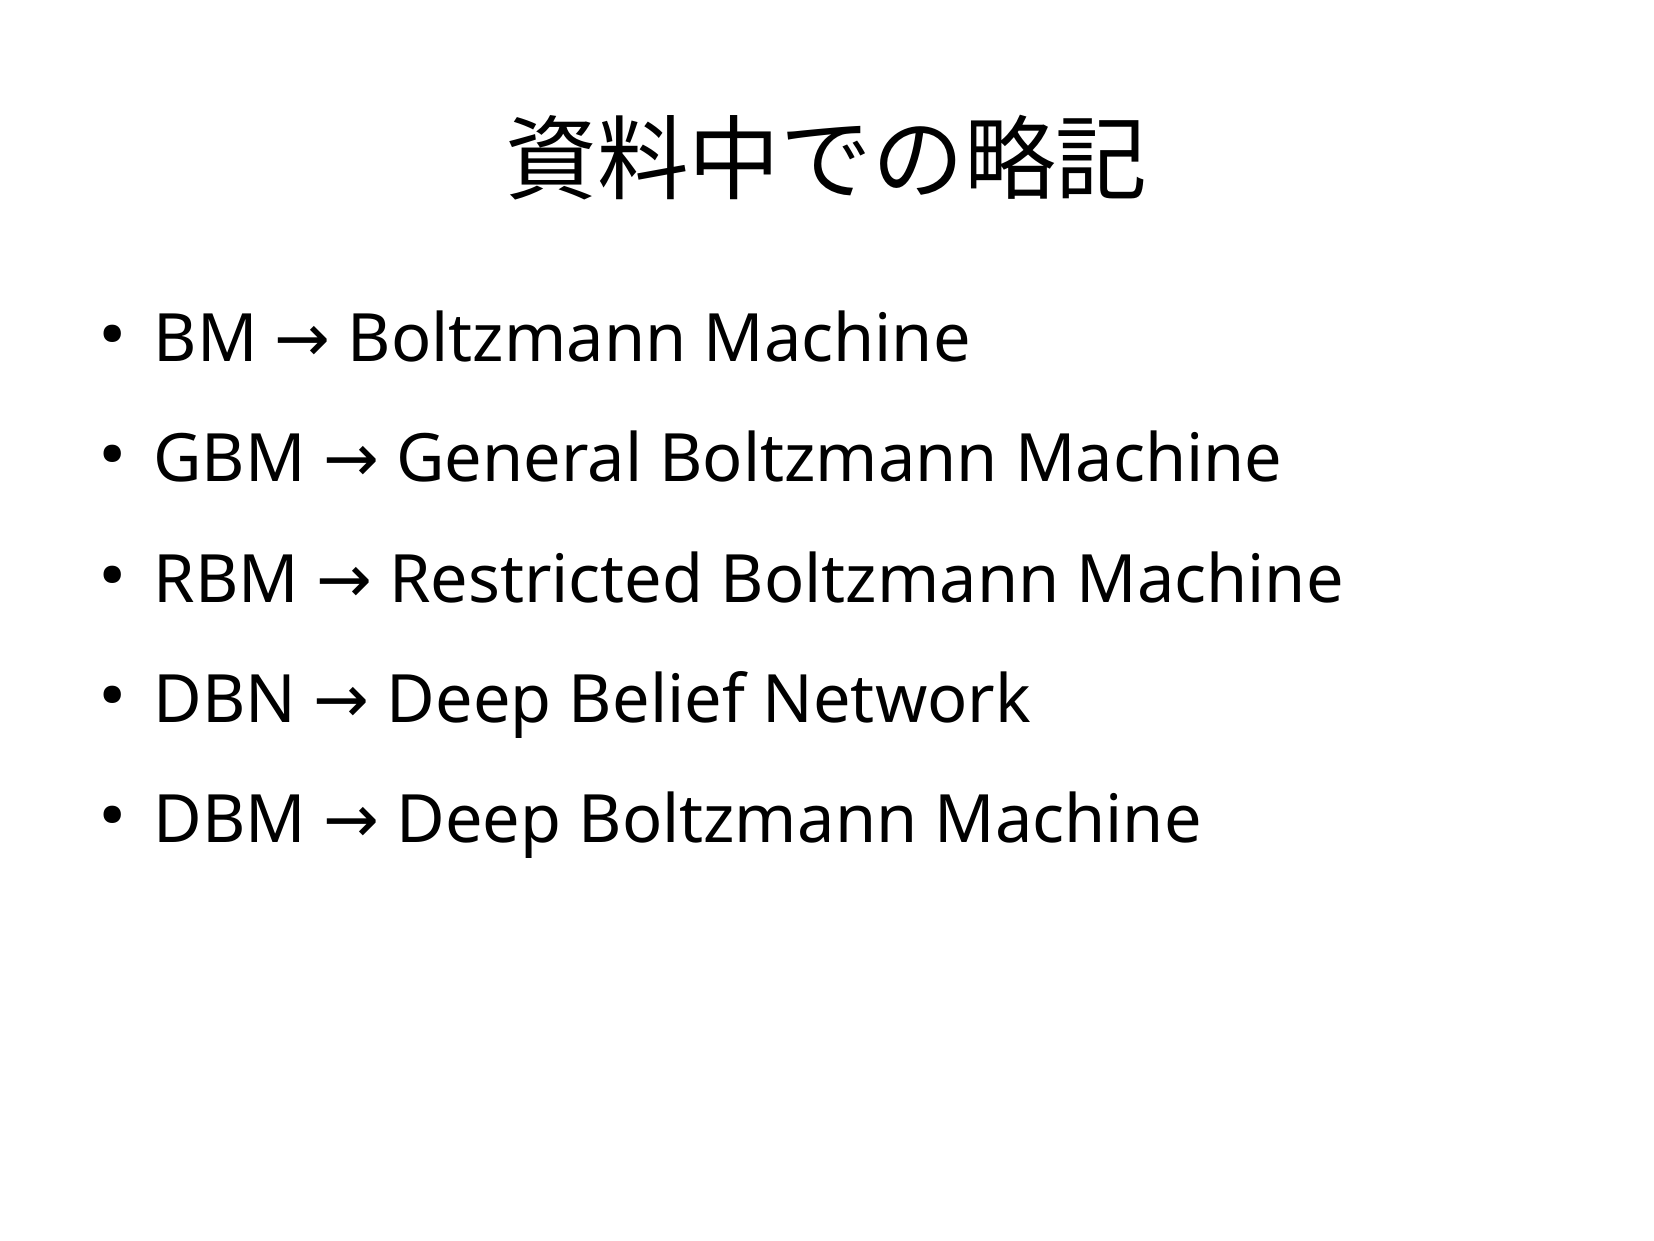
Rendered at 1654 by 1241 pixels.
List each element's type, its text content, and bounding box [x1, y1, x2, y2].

list BM → Boltzmann Machine GBM → General Boltzmann Machine RBM → Restricted Boltzmann Machine DBN → Deep Belief Network DBM → Deep Boltzmann Machine [82, 290, 1571, 1109]
title 資料中での略記 [82, 49, 1571, 257]
